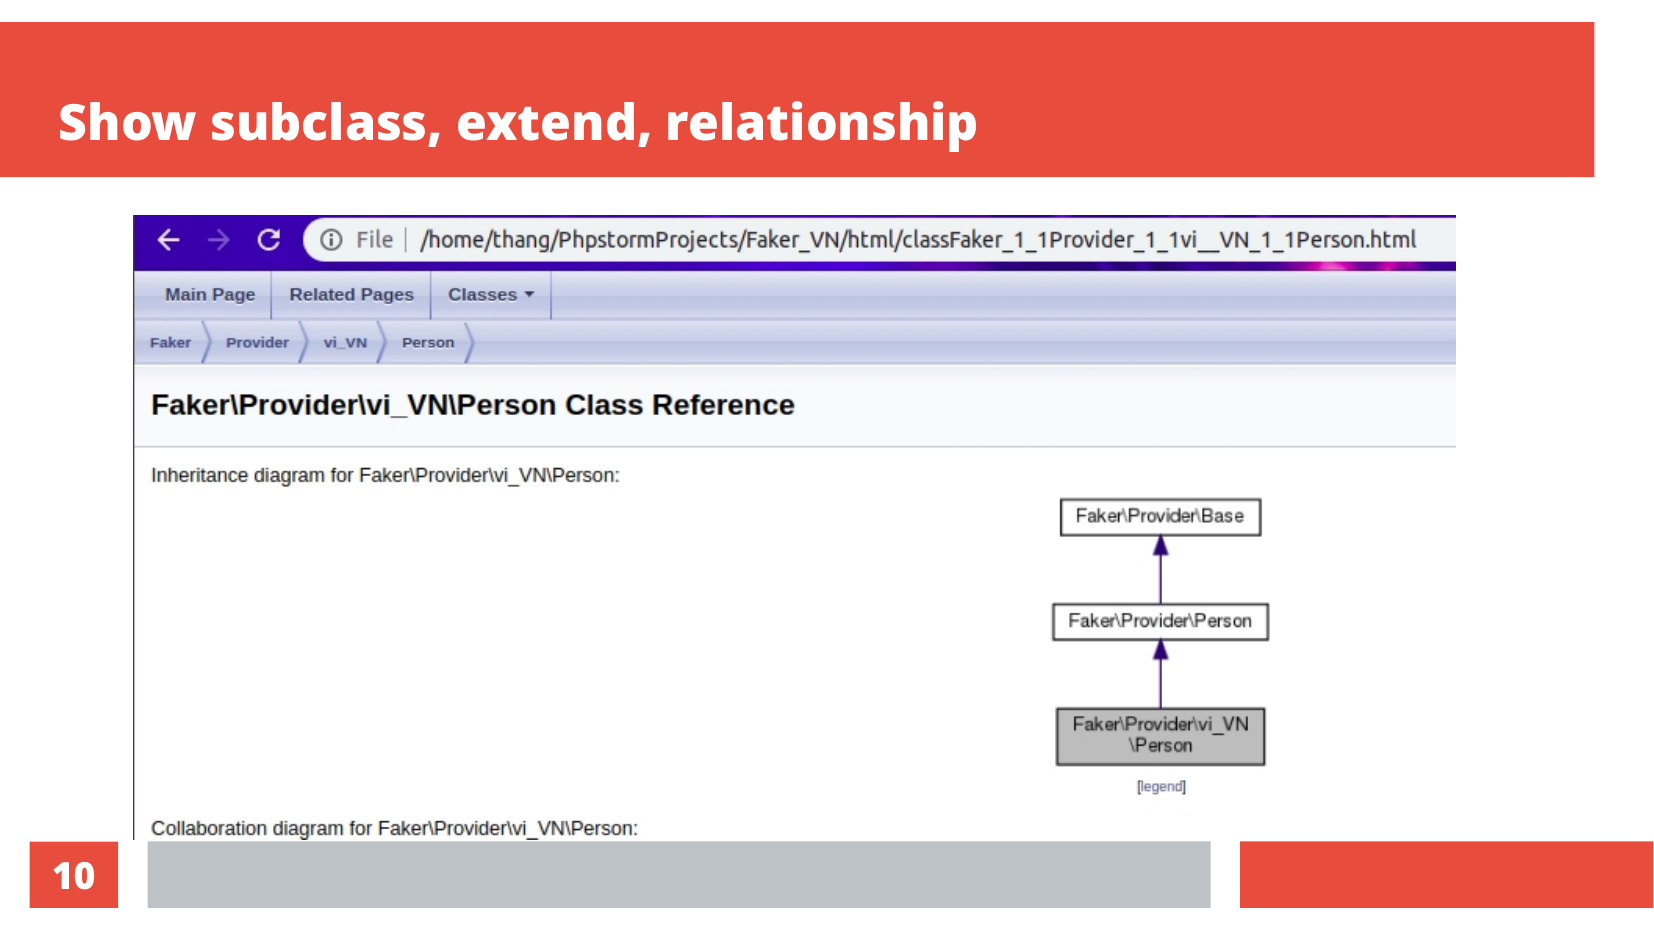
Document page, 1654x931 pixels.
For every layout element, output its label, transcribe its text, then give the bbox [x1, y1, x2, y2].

title Show subclass, extend, relationship [59, 44, 1595, 156]
picture [133, 215, 1456, 841]
